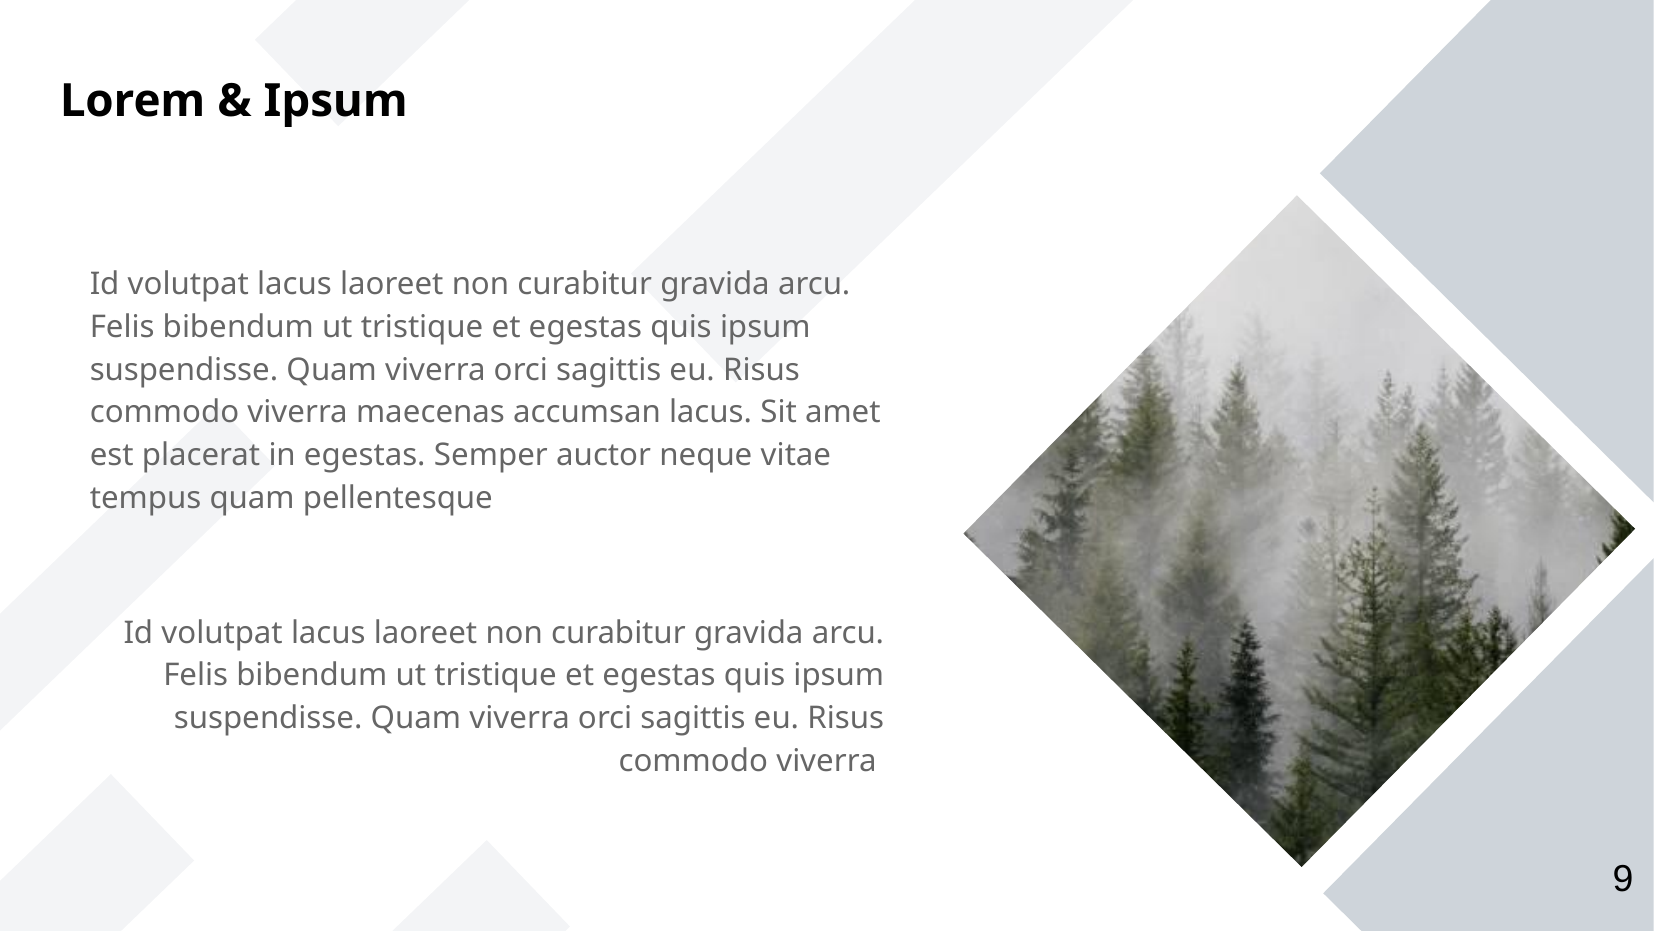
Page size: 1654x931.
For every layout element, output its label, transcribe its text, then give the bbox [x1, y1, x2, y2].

text_box Id volutpat lacus laoreet non curabitur gravida arcu. Felis bibendum ut tristique et egestas quis ipsum suspendisse. Quam viverra orci sagittis eu. Risus commodo viverra [60, 602, 901, 789]
text_box Id volutpat lacus laoreet non curabitur gravida arcu. Felis bibendum ut tristique et egestas quis ipsum suspendisse. Quam viverra orci sagittis eu. Risus commodo viverra maecenas accumsan lacus. Sit amet est placerat in egestas. Semper auctor neque vitae tempus quam pellentesque [75, 253, 916, 526]
text_box [963, 195, 1636, 867]
text_box Lorem & Ipsum [45, 60, 631, 138]
